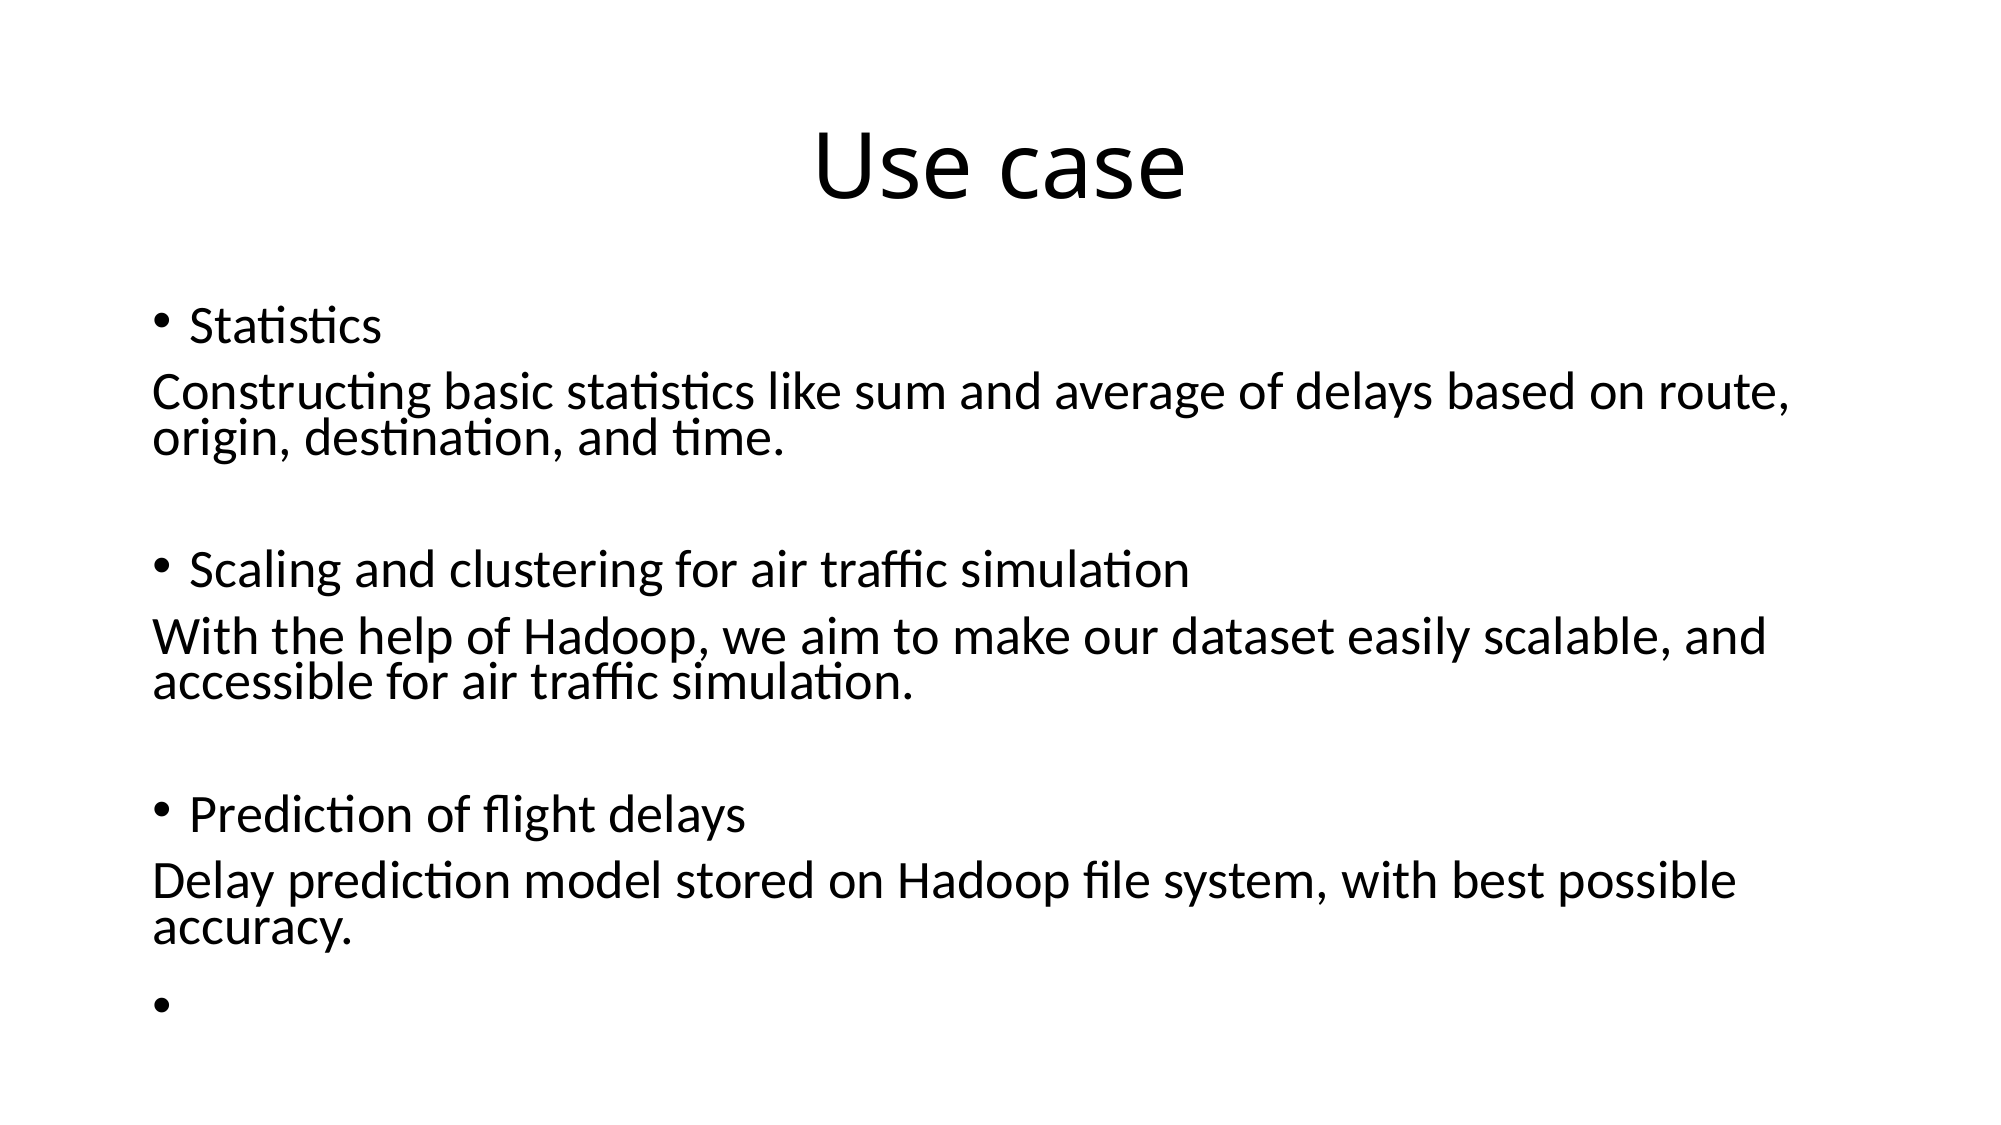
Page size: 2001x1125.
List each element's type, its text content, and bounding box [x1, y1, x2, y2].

title Use case [137, 59, 1863, 278]
list Statistics Constructing basic statistics like sum and average of delays based on route, origin, destination, and time. Scaling and clustering for air traffic simulation With the help of Hadoop, we aim to make our dataset easily scalable, and accessible for air traffic simulation. Prediction of flight delays Delay prediction model stored on Hadoop file system, with best possible accuracy. [137, 299, 1863, 1014]
